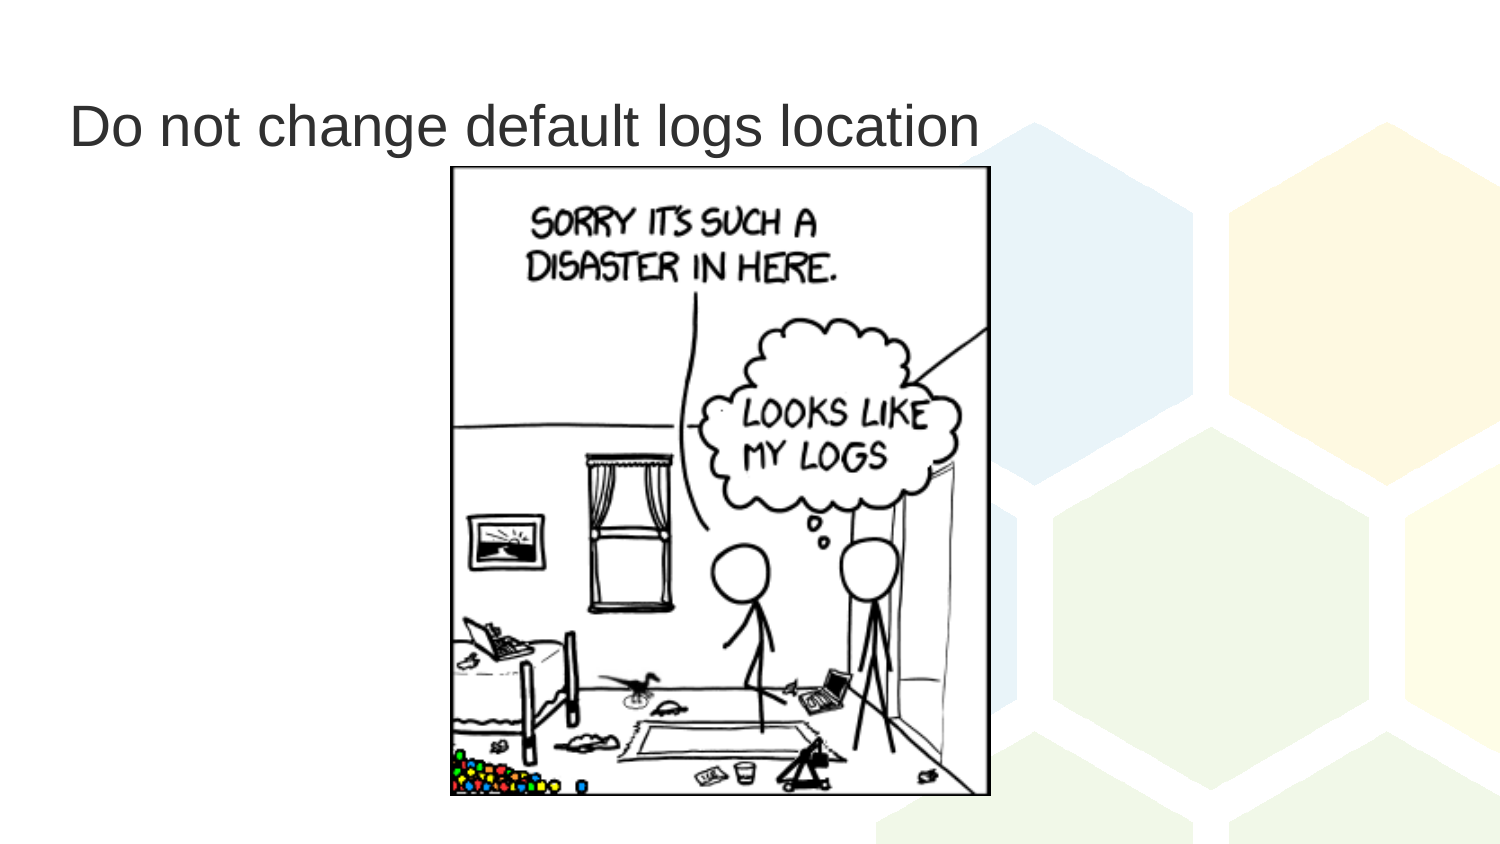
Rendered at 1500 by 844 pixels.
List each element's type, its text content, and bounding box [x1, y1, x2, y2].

picture [0, 0, 1500, 844]
title Do not change default logs location [54, 72, 1452, 167]
